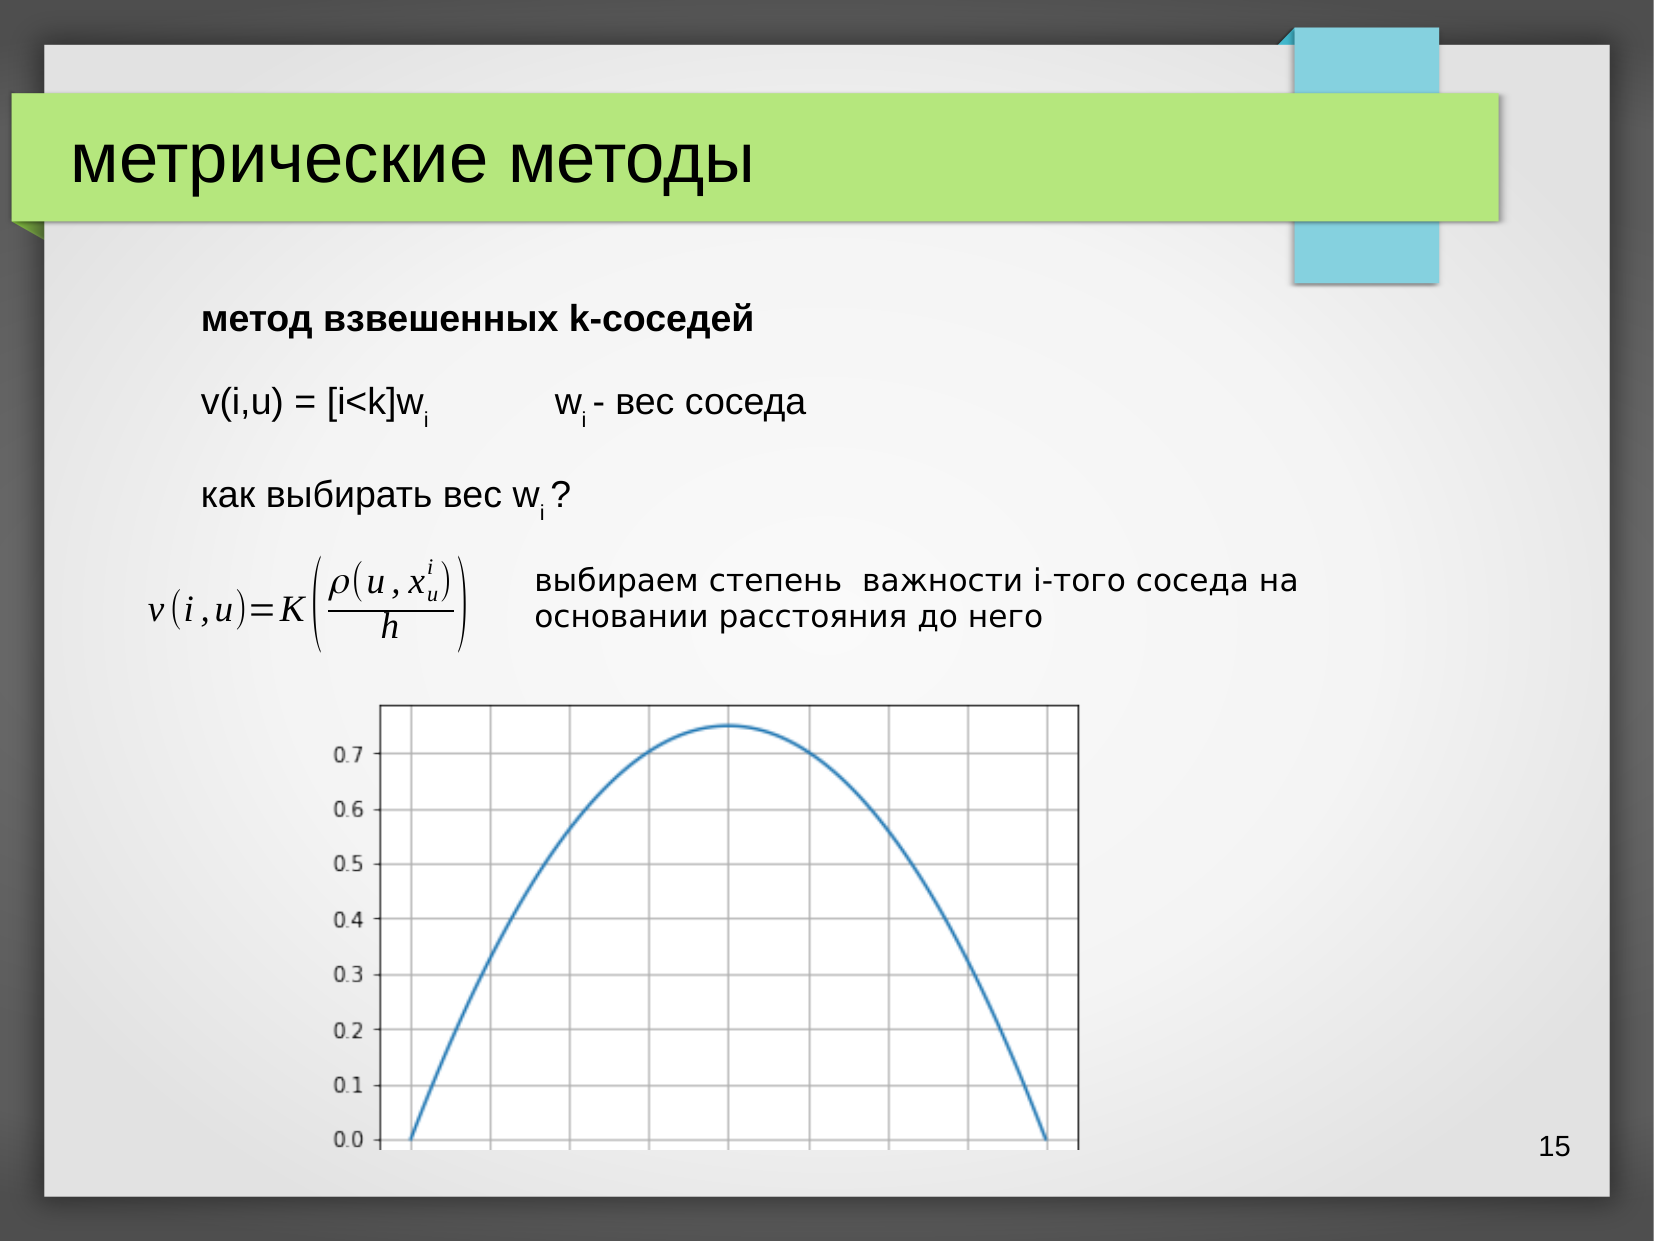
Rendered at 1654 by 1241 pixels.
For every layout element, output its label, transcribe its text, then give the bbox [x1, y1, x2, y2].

title метрические методы [70, 118, 1205, 199]
chart [141, 554, 476, 656]
text_box метод взвешенных k-соседей v(i,u) = [i<k]wi wi - вес соседа как выбирать вес wi ? [200, 267, 934, 555]
text_box выбираем степень важности i-того соседа на основании расстояния до него [519, 555, 1453, 662]
picture [0, 0, 1654, 1241]
